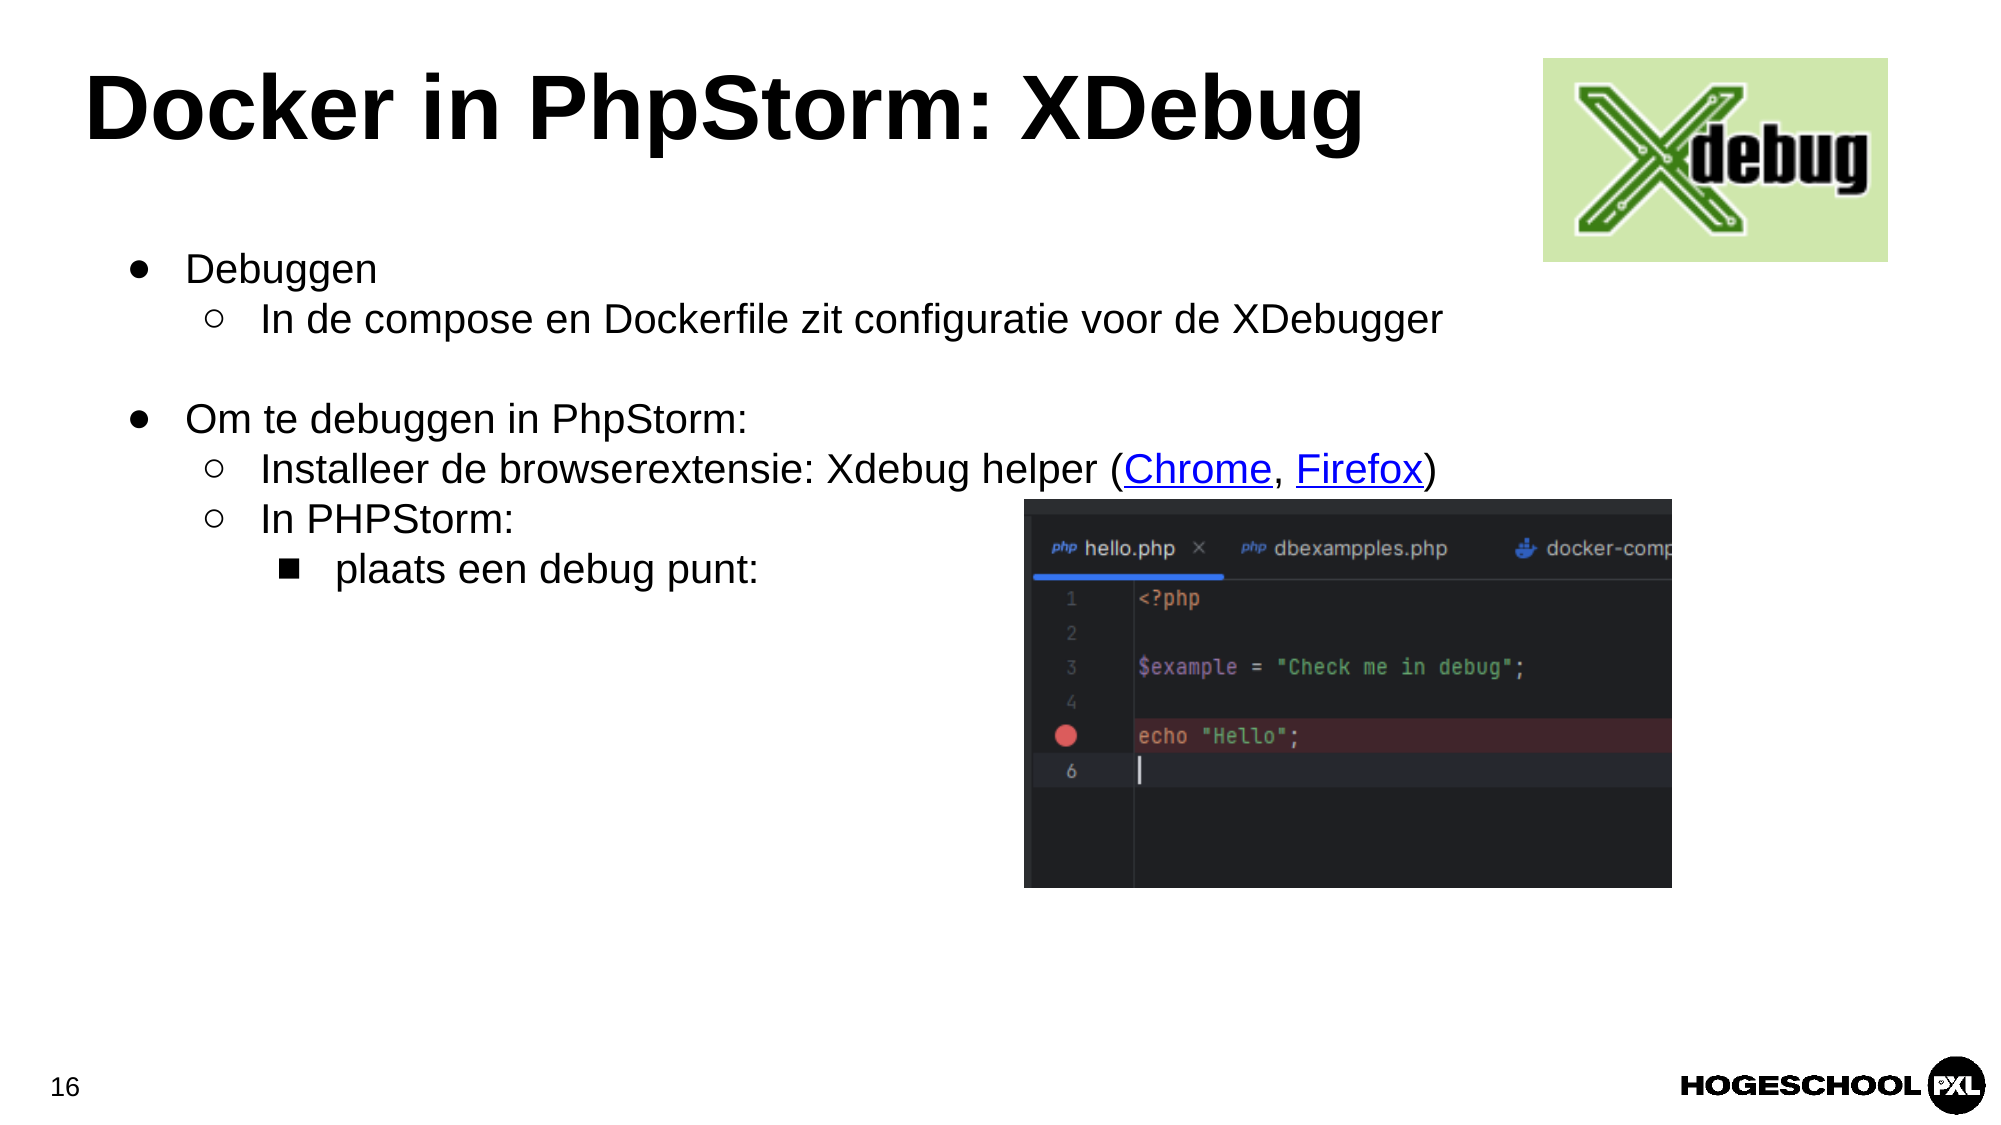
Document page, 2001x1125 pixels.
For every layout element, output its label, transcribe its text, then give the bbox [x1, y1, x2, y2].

picture [1024, 499, 1672, 888]
picture [1675, 1050, 1991, 1120]
text_box Debuggen In de compose en Dockerfile zit configuratie voor de XDebugger Om te debuggen in PhpStorm: Installeer de browserextensie: Xdebug helper (Chrome, Firefox) In PHPStorm: plaats een debug punt: [95, 226, 1783, 607]
title Docker in PhpStorm: XDebug [84, 47, 1916, 209]
picture [1543, 58, 1888, 262]
slide_number <number> [21, 1054, 95, 1105]
